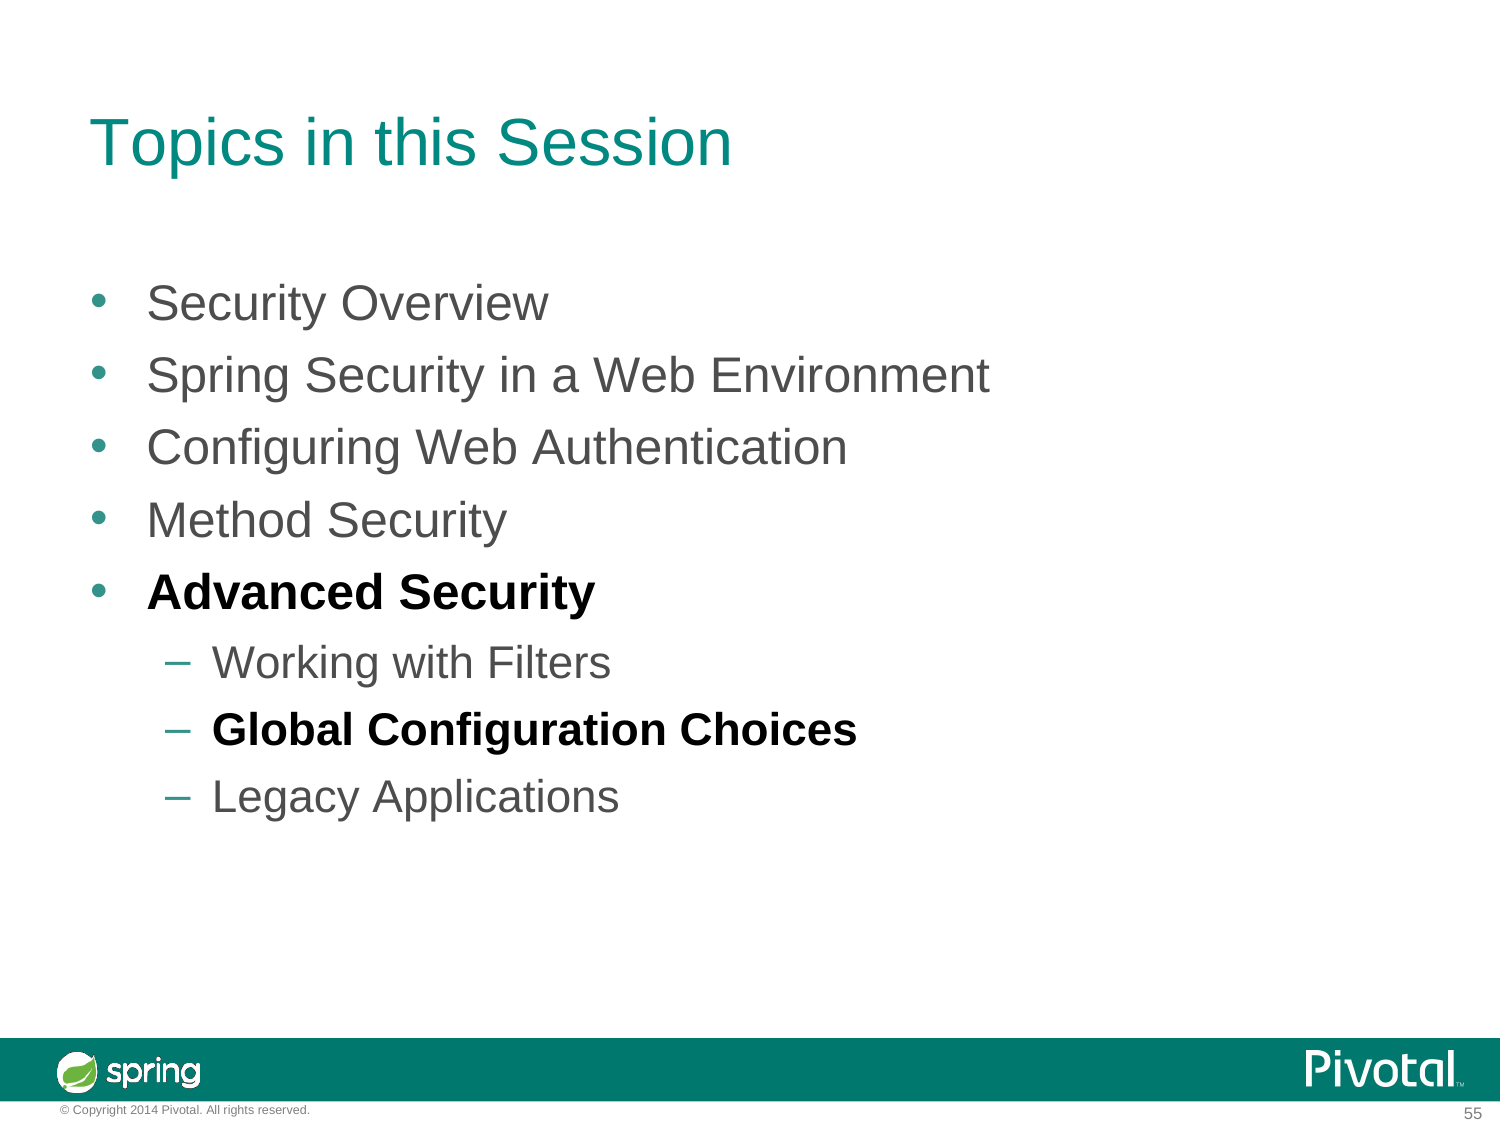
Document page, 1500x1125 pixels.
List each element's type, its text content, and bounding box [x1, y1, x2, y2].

picture [32, 1041, 210, 1103]
title Topics in this Session [75, 91, 1426, 187]
list Security Overview Spring Security in a Web Environment Configuring Web Authentication Method Security Advanced Security Working with Filters Global Configuration Choices Legacy Applications [75, 262, 1426, 1005]
picture [1306, 1050, 1464, 1087]
